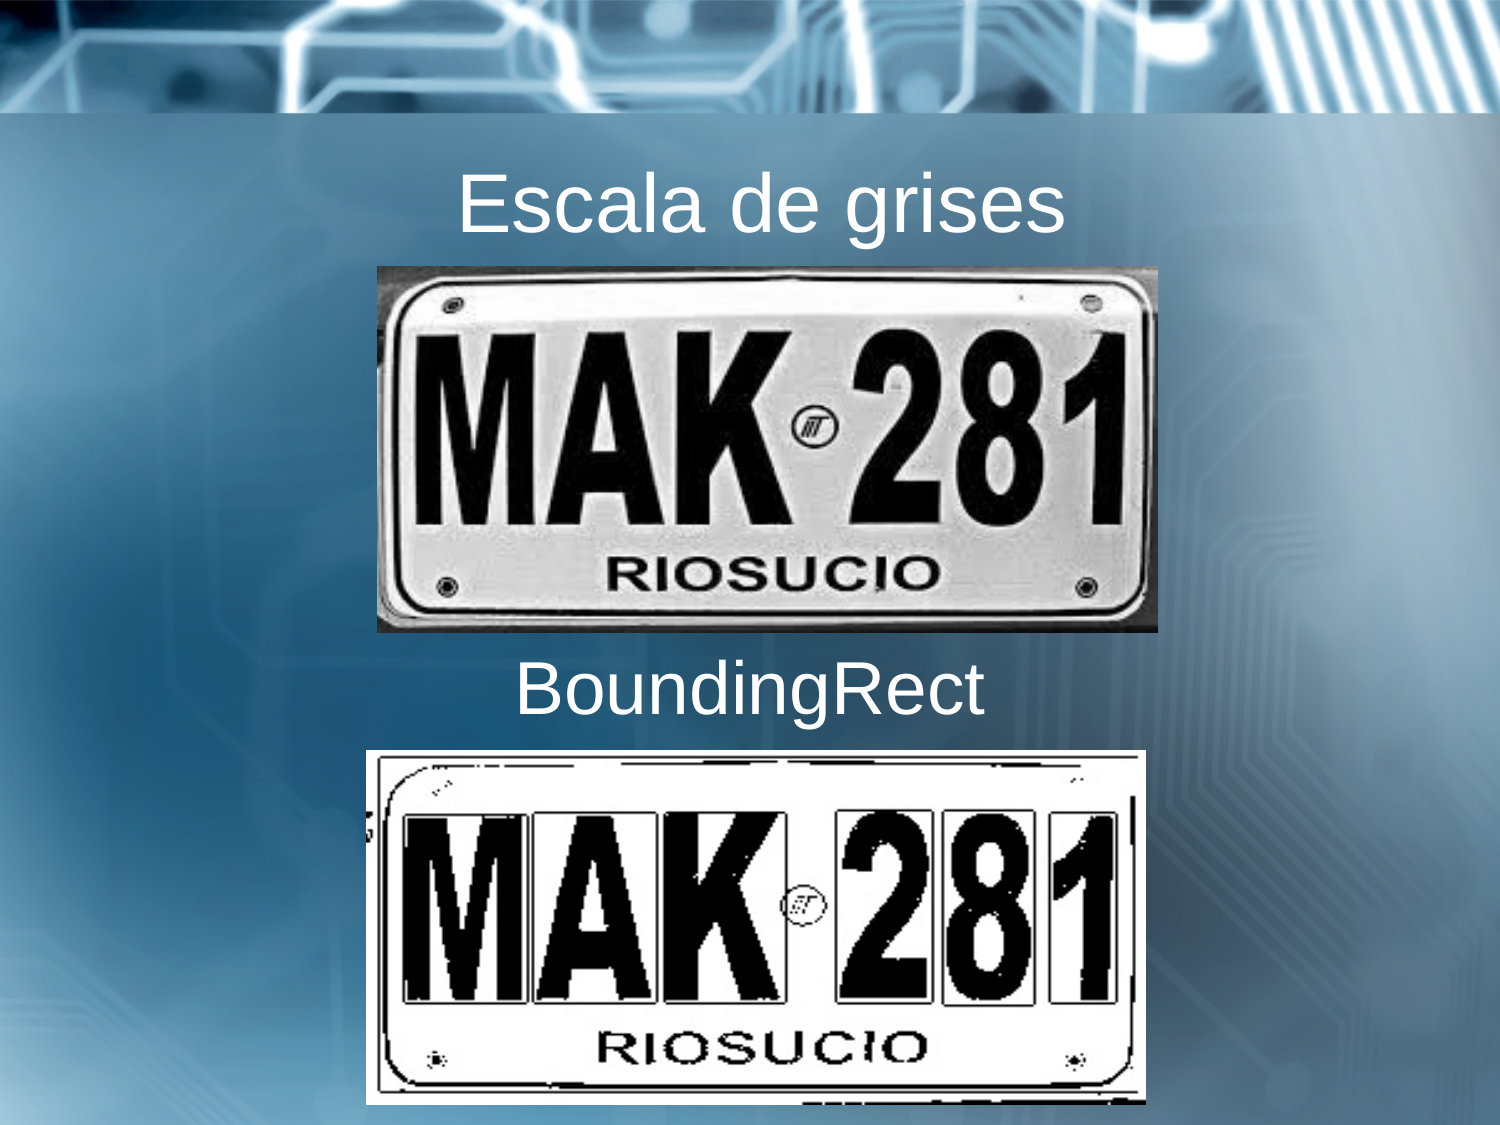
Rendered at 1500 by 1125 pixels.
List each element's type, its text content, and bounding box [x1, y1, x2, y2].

picture [0, 0, 1500, 1125]
text_box BoundingRect [354, 632, 1146, 738]
text_box Escala de grises [354, 141, 1170, 257]
